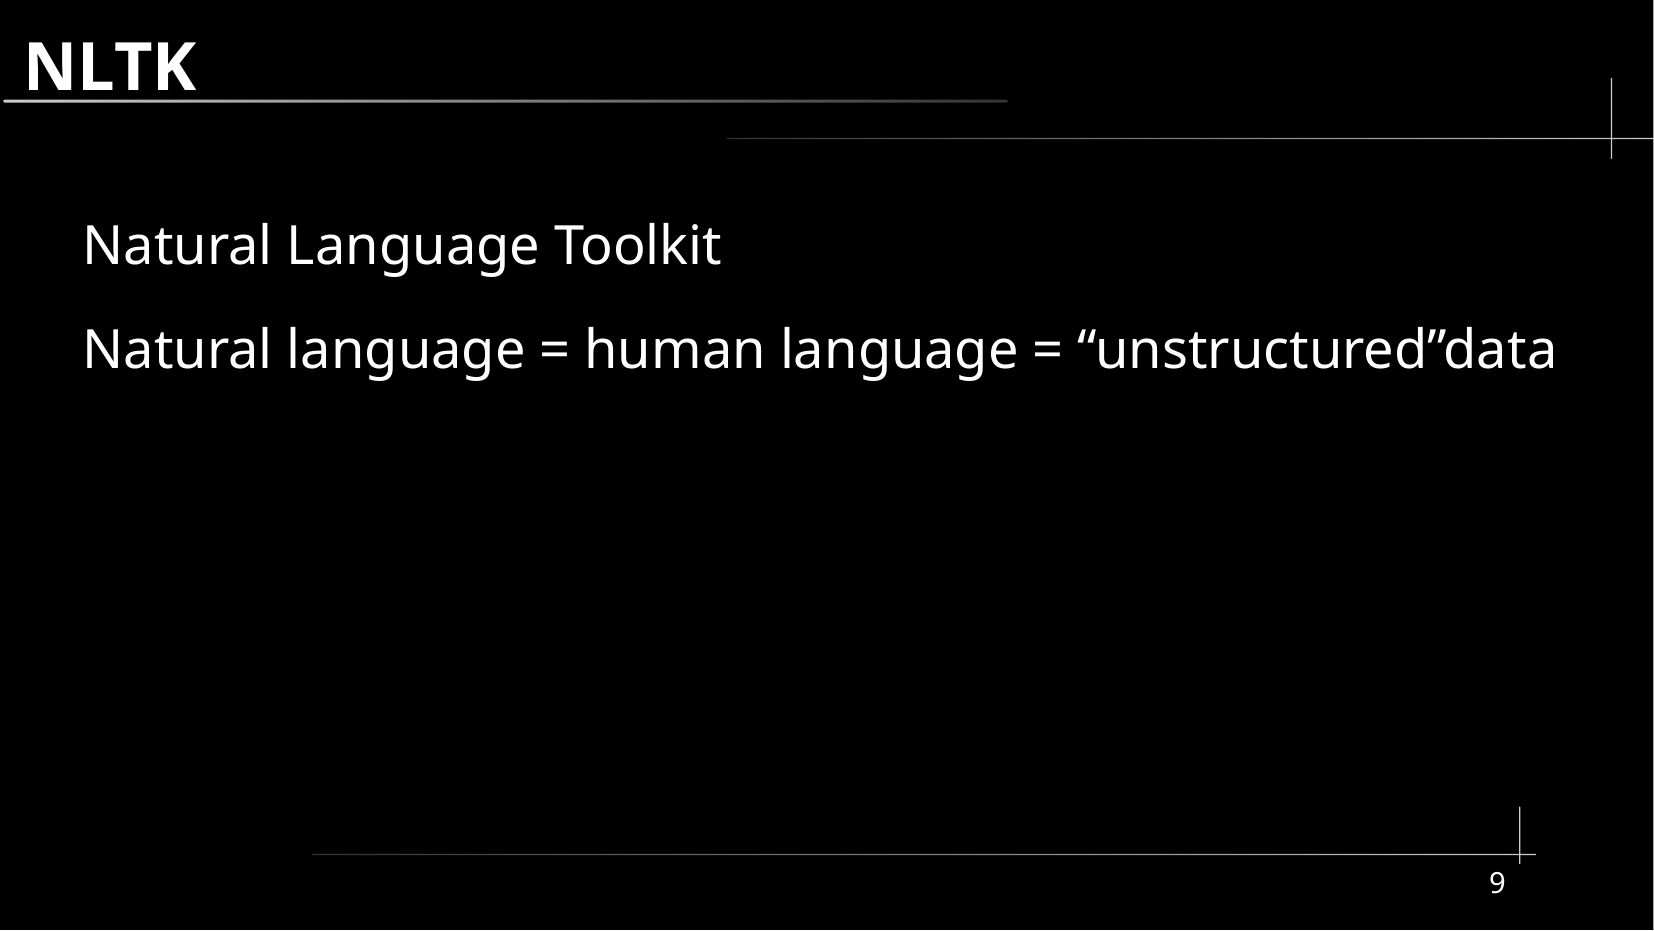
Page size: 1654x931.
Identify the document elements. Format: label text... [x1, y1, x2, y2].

title NLTK [23, 11, 1589, 119]
list Natural Language Toolkit Natural language = human language = “unstructured”data [82, 206, 1571, 827]
